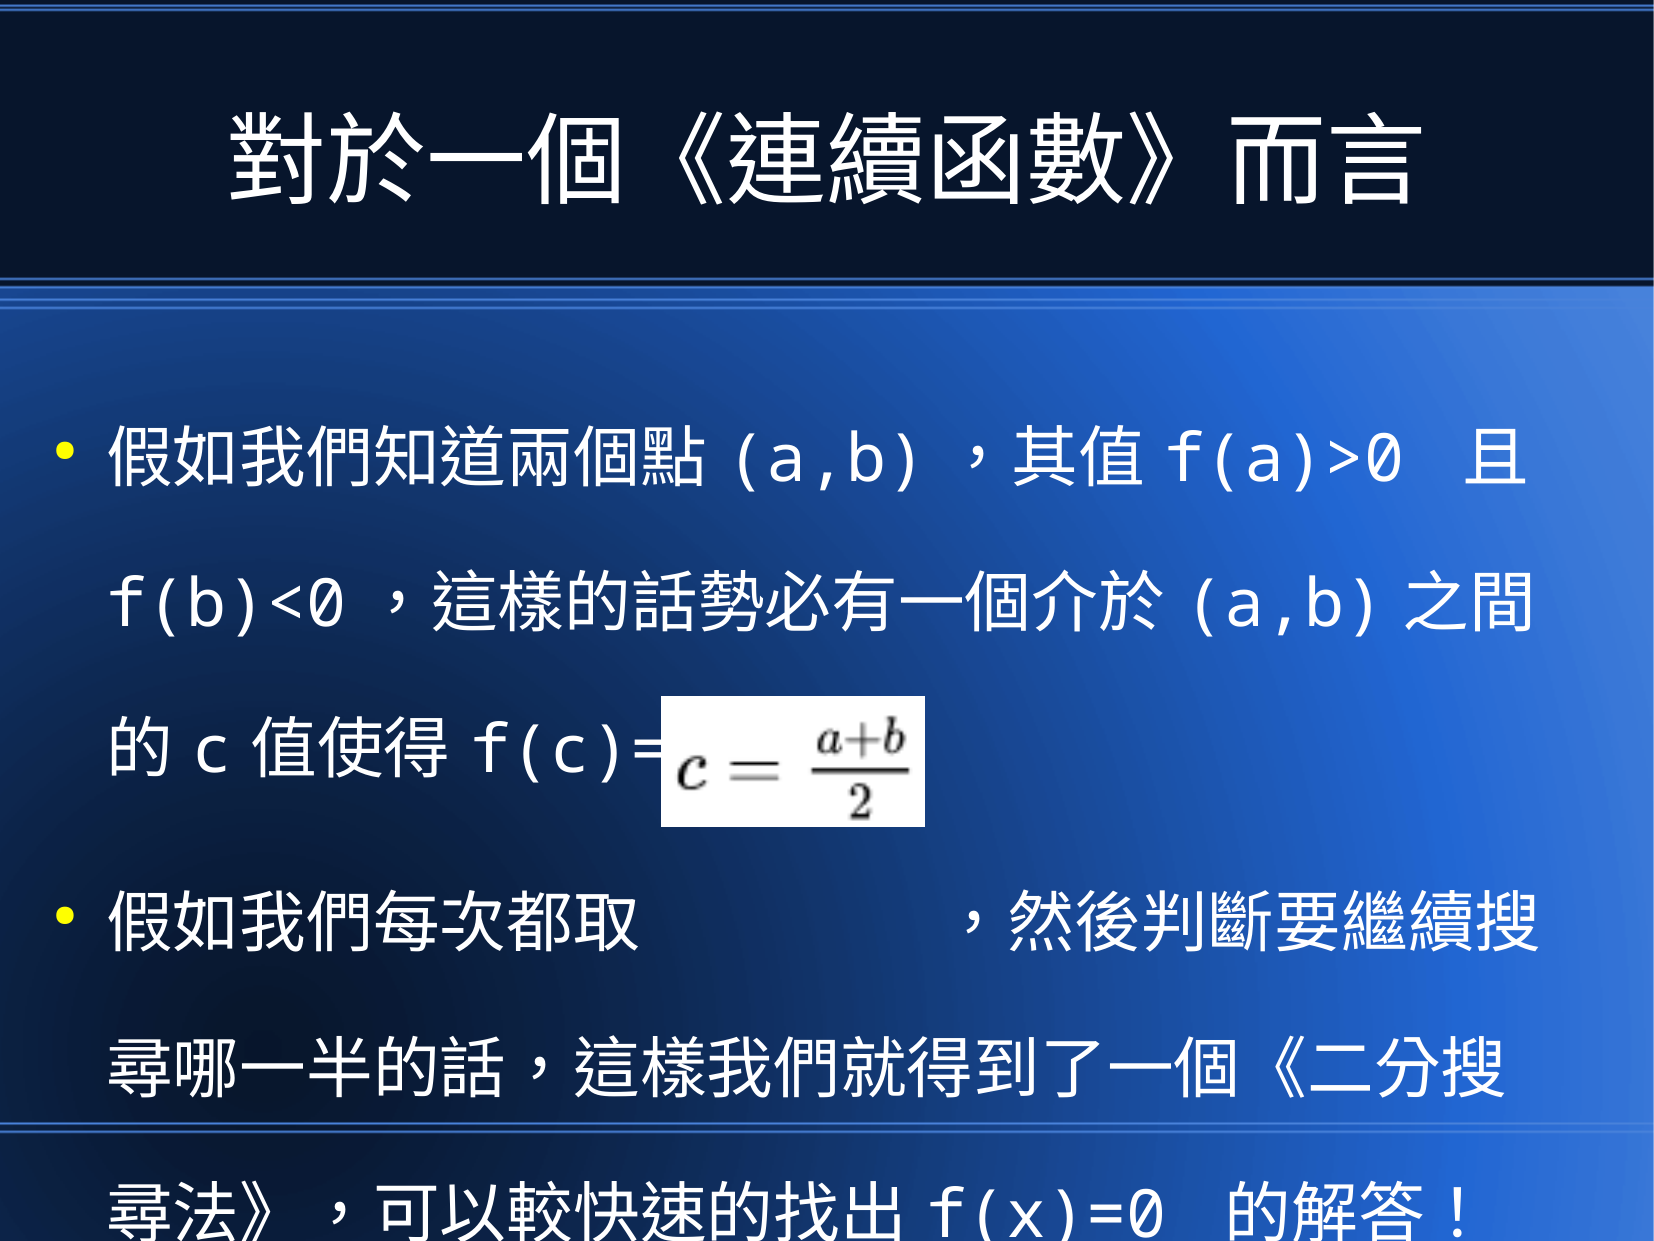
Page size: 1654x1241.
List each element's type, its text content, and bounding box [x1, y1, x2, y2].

picture [0, 0, 1654, 1241]
title 對於一個《連續函數》而言 [82, 49, 1571, 257]
list 假如我們知道兩個點(a,b)，其值f(a)>0 且f(b)<0，這樣的話勢必有一個介於(a,b)之間的c值使得f(c)=0 假如我們每次都取 ，然後判斷要繼續搜尋哪一半的話，這樣我們就得到了一個《二分搜尋法》，可以較快速的找出f(x)=0 的解答！ [35, 355, 1571, 1241]
picture [661, 696, 925, 827]
